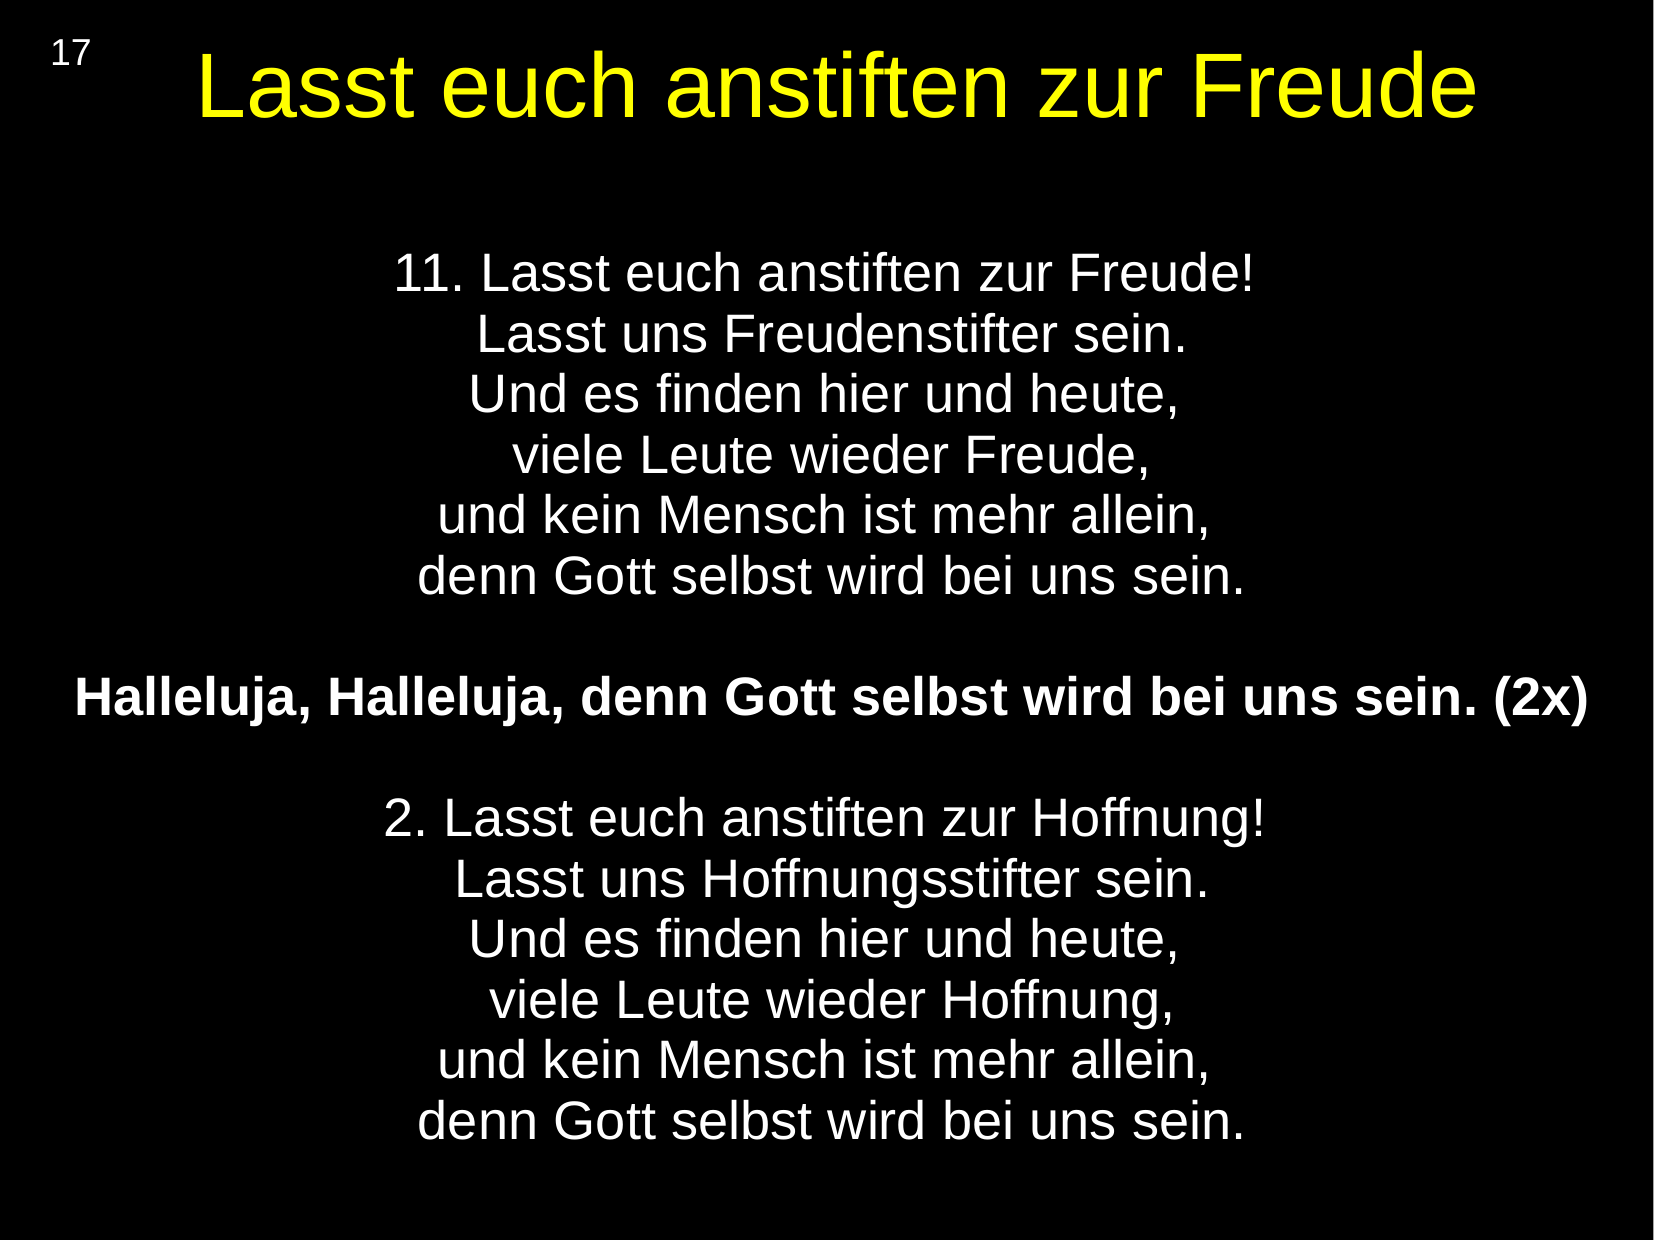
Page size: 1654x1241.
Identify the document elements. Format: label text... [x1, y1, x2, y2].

list 11. Lasst euch anstiften zur Freude! Lasst uns Freudenstifter sein. Und es finden hier und heute, viele Leute wieder Freude, und kein Mensch ist mehr allein, denn Gott selbst wird bei uns sein. Halleluja, Halleluja, denn Gott selbst wird bei uns sein. (2x) 2. Lasst euch anstiften zur Hoffnung! Lasst uns Hoffnungsstifter sein. Und es finden hier und heute, viele Leute wieder Hoffnung, und kein Mensch ist mehr allein, denn Gott selbst wird bei uns sein. [35, 177, 1630, 1217]
title Lasst euch anstiften zur Freude [94, 5, 1583, 166]
text_box 17 [35, 23, 130, 81]
